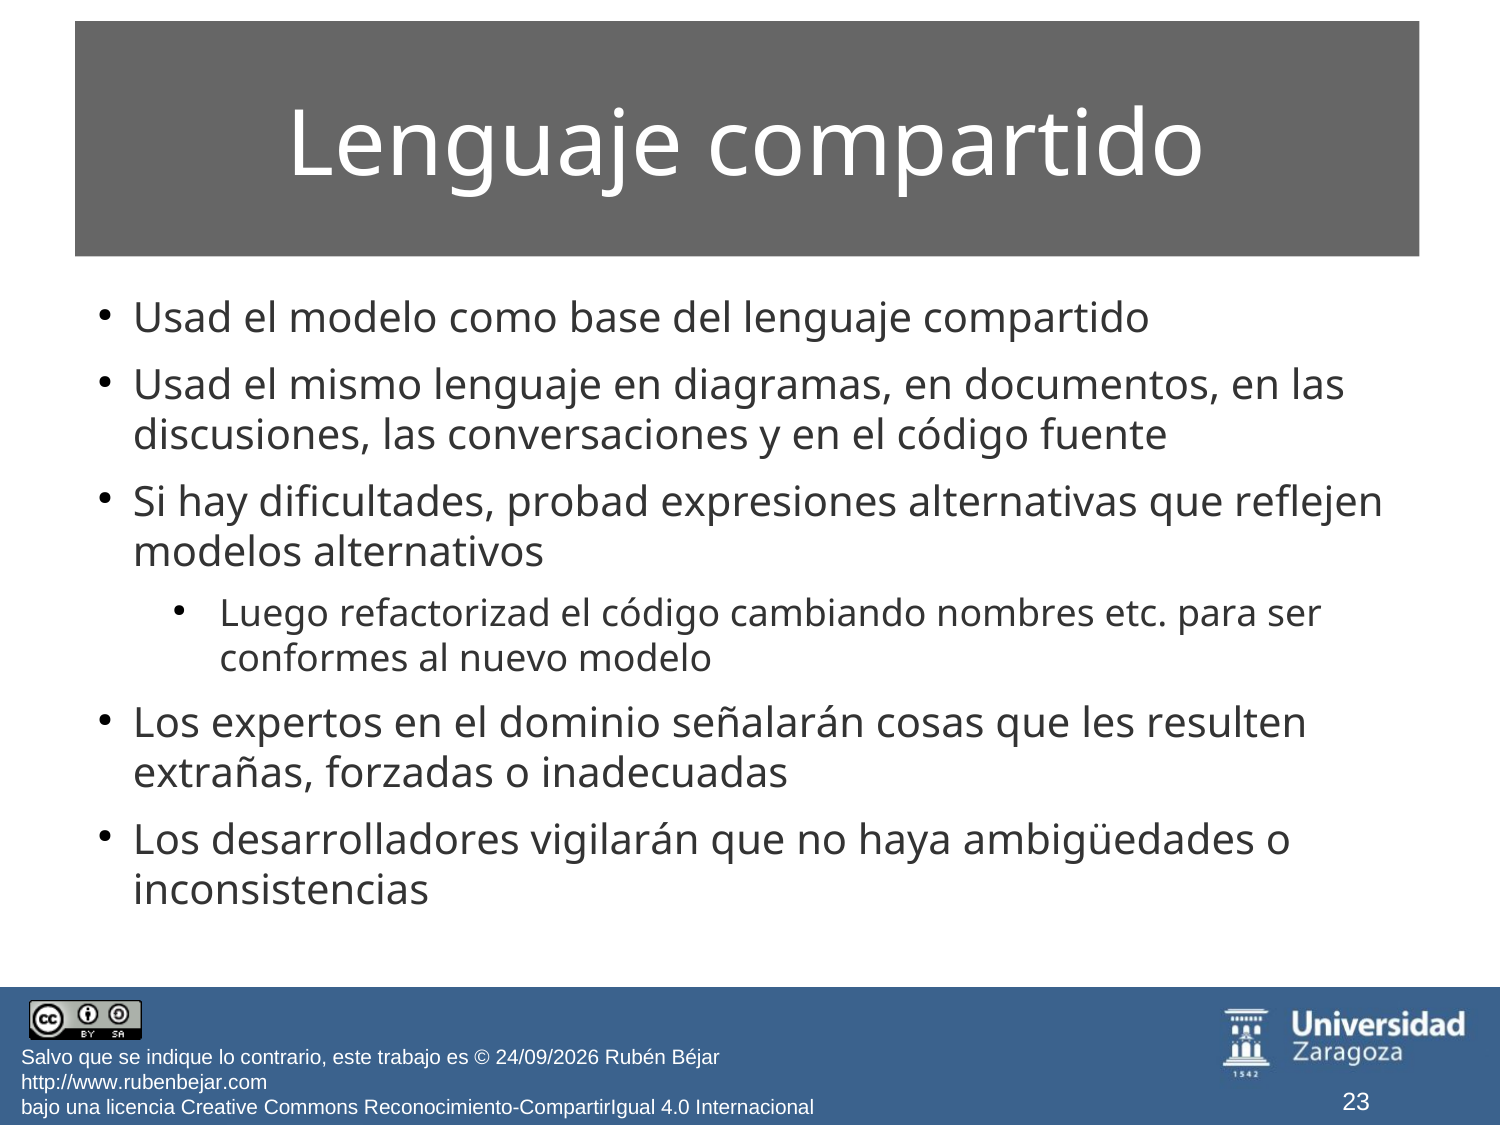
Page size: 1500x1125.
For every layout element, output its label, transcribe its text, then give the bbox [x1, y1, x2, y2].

picture [0, 987, 1500, 1125]
list Usad el modelo como base del lenguaje compartido Usad el mismo lenguaje en diagramas, en documentos, en las discusiones, las conversaciones y en el código fuente Si hay dificultades, probad expresiones alternativas que reflejen modelos alternativos Luego refactorizad el código cambiando nombres etc. para ser conformes al nuevo modelo Los expertos en el dominio señalarán cosas que les resulten extrañas, forzadas o inadecuadas Los desarrolladores vigilarán que no haya ambigüedades o inconsistencias [82, 283, 1418, 957]
title Lenguaje compartido [75, 21, 1420, 257]
